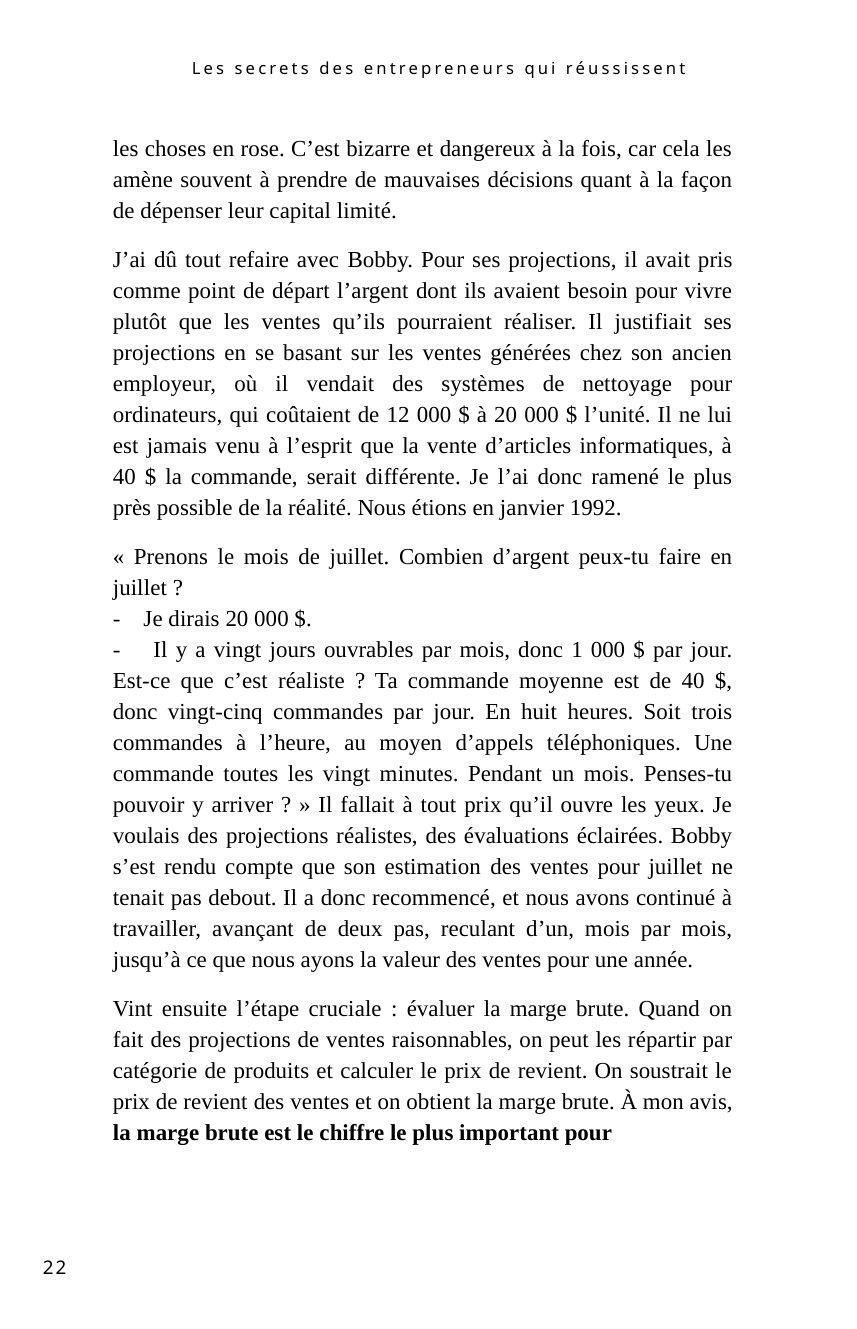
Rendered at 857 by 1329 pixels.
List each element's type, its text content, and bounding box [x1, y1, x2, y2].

text_box 22 [43, 1262, 50, 1272]
text_box 22 [43, 1255, 76, 1276]
text_box les choses en rose. C’est bizarre et dangereux à la fois, car cela les amène souvent à prendre de mauvaises décisions quant à la façon de dépenser leur capital limité. J’ai dû tout refaire avec Bobby. Pour ses projections, il avait pris comme point de départ l’argent dont ils avaient besoin pour vivre plutôt que les ventes qu’ils pourraient réaliser. Il justifiait ses projections en se basant sur les ventes générées chez son ancien employeur, où il vendait des systèmes de nettoyage pour ordinateurs, qui coûtaient de 12 000 $ à 20 000 $ l’unité. Il ne lui est jamais venu à l’esprit que la vente d’articles informatiques, à 40 $ la commande, serait différente. Je l’ai donc ramené le plus près possible de la réalité. Nous étions en janvier 1992. « Prenons le mois de juillet. Combien d’argent peux-tu faire en juillet ? - Je dirais 20 000 $. - Il y a vingt jours ouvrables par mois, donc 1 000 $ par jour. Est-ce que c’est réaliste ? Ta commande moyenne est de 40 $, donc vingt-cinq commandes par jour. En huit heures. Soit trois commandes à l’heure, au moyen d’appels téléphoniques. Une commande toutes les vingt minutes. Pendant un mois. Penses-tu pouvoir y arriver ? » Il fallait à tout prix qu’il ouvre les yeux. Je voulais des projections réalistes, des évaluations éclairées. Bobby s’est rendu compte que son estimation des ventes pour juillet ne tenait pas debout. Il a donc recommencé, et nous avons continué à travailler, avançant de deux pas, reculant d’un, mois par mois, jusqu’à ce que nous ayons la valeur des ventes pour une année. Vint ensuite l’étape cruciale : évaluer la marge brute. Quand on fait des projections de ventes raisonnables, on peut les répartir par catégorie de produits et calculer le prix de revient. On soustrait le prix de revient des ventes et on obtient la marge brute. À mon avis, la marge brute est le chiffre le plus important pour [113, 130, 733, 1220]
text_box Les secrets des entrepreneurs qui réussissent [192, 57, 654, 84]
